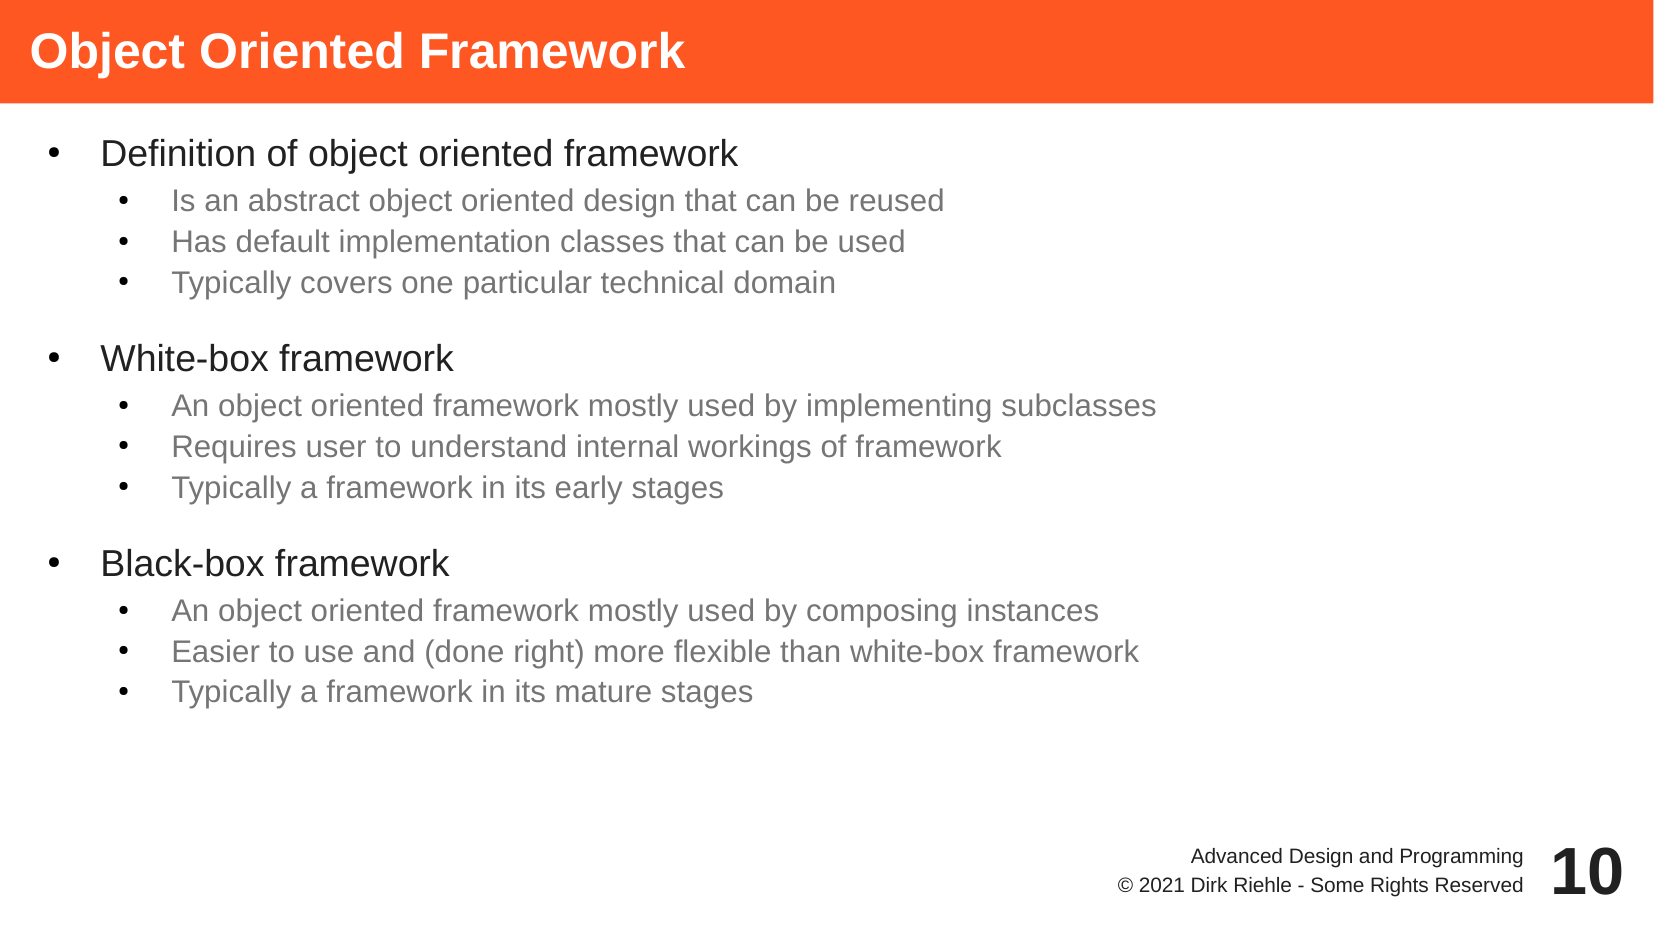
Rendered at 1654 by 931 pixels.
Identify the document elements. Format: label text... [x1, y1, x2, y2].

title Object Oriented Framework [0, 0, 1654, 104]
list Definition of object oriented framework Is an abstract object oriented design that can be reused Has default implementation classes that can be used Typically covers one particular technical domain White-box framework An object oriented framework mostly used by implementing subclasses Requires user to understand internal workings of framework Typically a framework in its early stages Black-box framework An object oriented framework mostly used by composing instances Easier to use and (done right) more flexible than white-box framework Typically a framework in its mature stages [29, 132, 1625, 813]
